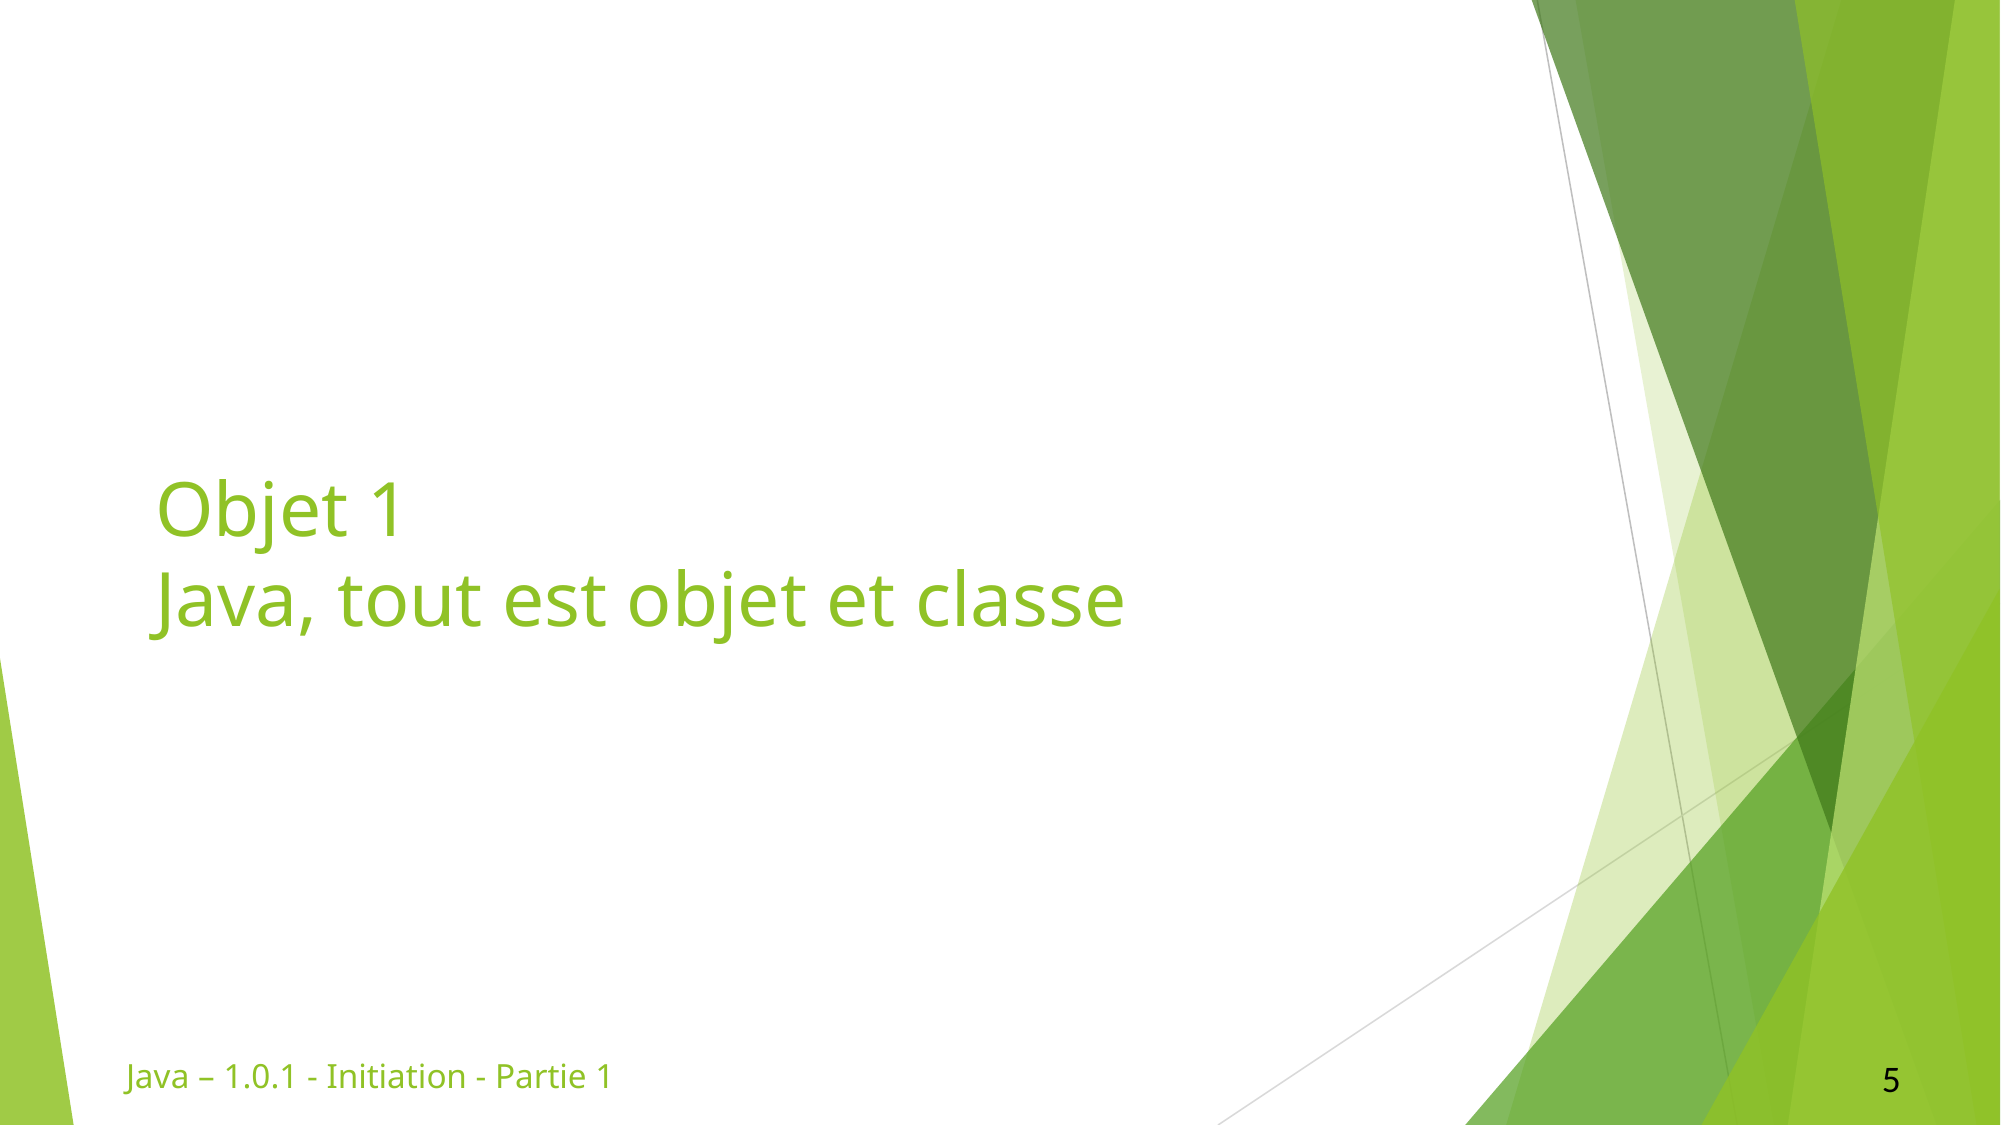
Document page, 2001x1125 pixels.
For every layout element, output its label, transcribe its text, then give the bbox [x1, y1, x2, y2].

text_box Java – 1.0.1 - Initiation - Partie 1 [111, 1047, 1094, 1109]
text_box [1866, 1047, 1979, 1108]
title Objet 1 Java, tout est objet et classe [140, 454, 1551, 671]
